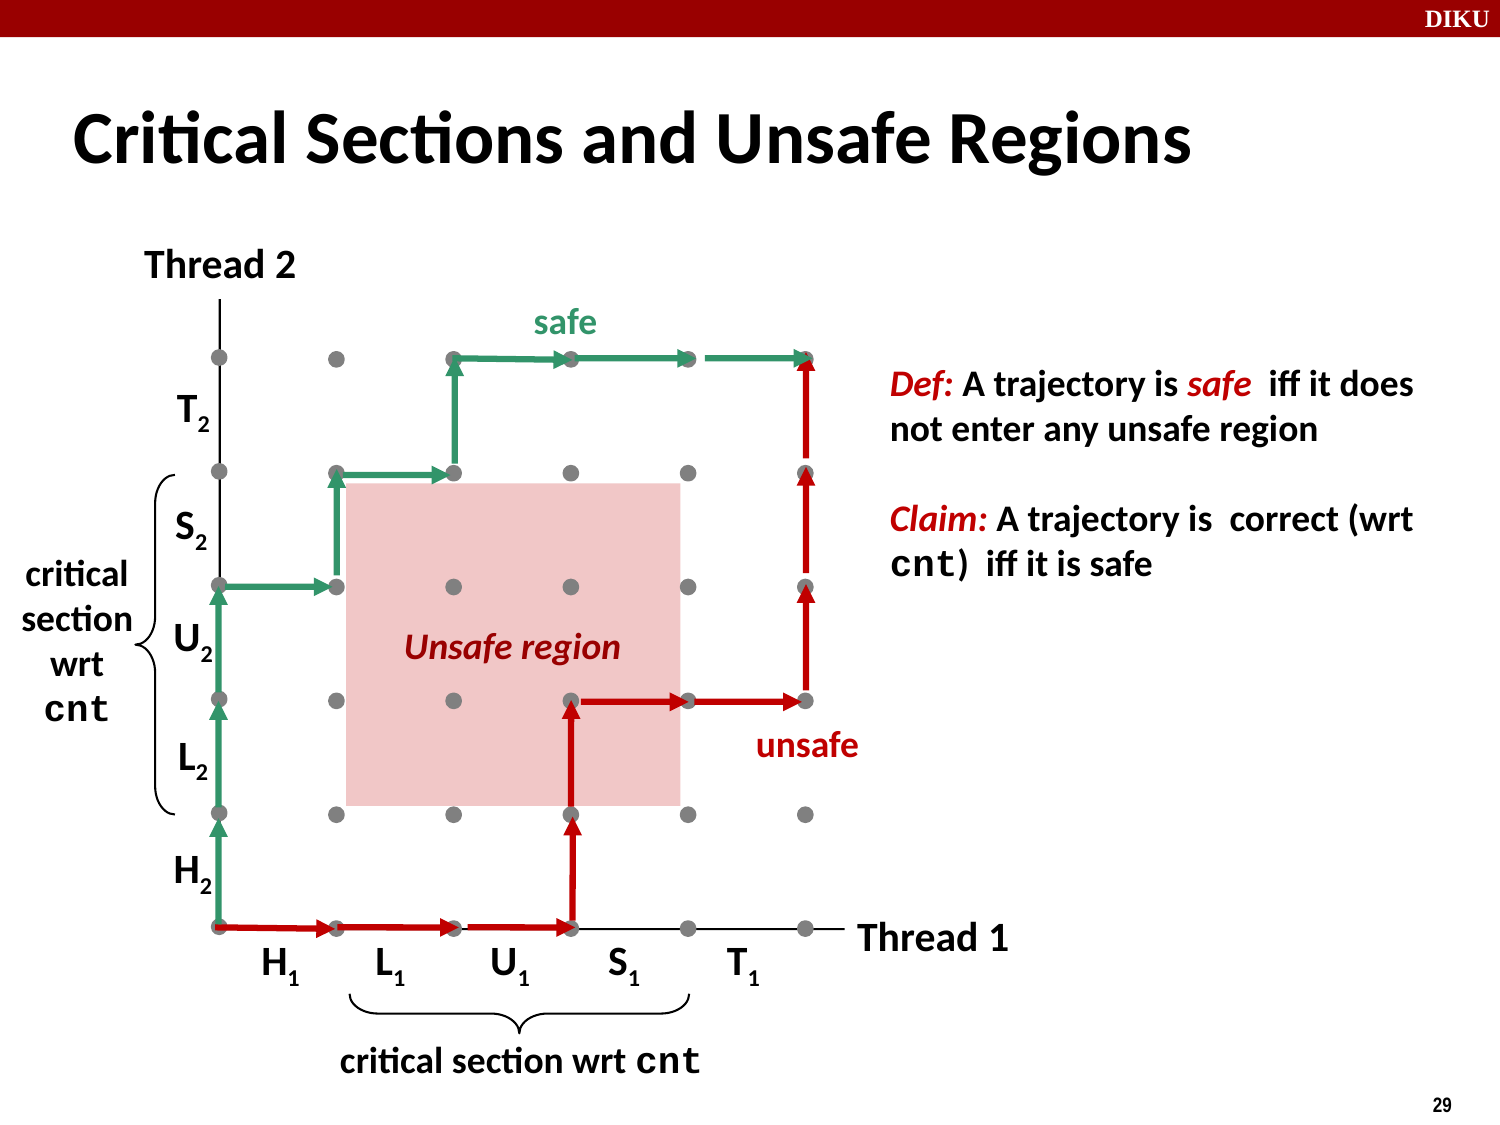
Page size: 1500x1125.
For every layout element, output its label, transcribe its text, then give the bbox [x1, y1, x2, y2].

text_box [447, 808, 460, 821]
text_box L2 [163, 720, 215, 793]
text_box unsafe [741, 712, 875, 773]
text_box [565, 353, 577, 366]
text_box [681, 922, 695, 935]
text_box [799, 922, 812, 935]
text_box H1 [246, 931, 315, 999]
text_box safe [518, 289, 612, 350]
text_box [447, 353, 458, 365]
text_box [682, 694, 694, 708]
text_box [799, 467, 805, 477]
text_box [447, 466, 460, 480]
text_box T2 [162, 372, 225, 445]
text_box [807, 467, 812, 476]
text_box [346, 483, 695, 806]
text_box S2 [160, 490, 222, 563]
text_box [799, 580, 812, 592]
text_box S1 [593, 926, 655, 999]
text_box [330, 922, 343, 935]
text_box U2 [158, 602, 215, 675]
title Critical Sections and Unsafe Regions [58, 71, 1304, 197]
text_box [212, 351, 226, 364]
text_box [212, 922, 224, 934]
text_box Def: A trajectory is safe iff it does not enter any unsafe region Claim: A trajectory is correct (wrt cnt) iff it is safe [875, 358, 1450, 630]
text_box Thread 2 [129, 229, 312, 295]
text_box [212, 693, 226, 705]
text_box [564, 808, 578, 821]
text_box [566, 922, 578, 935]
text_box [799, 808, 812, 821]
text_box [212, 578, 225, 591]
text_box [681, 808, 695, 821]
text_box [330, 353, 343, 366]
text_box critical section wrt cnt [0, 541, 155, 737]
text_box [330, 694, 343, 708]
text_box [212, 465, 226, 478]
text_box [449, 922, 460, 935]
text_box T1 [712, 926, 775, 999]
text_box [330, 808, 343, 821]
text_box [330, 466, 343, 478]
text_box critical section wrt cnt [325, 1028, 718, 1089]
text_box [212, 807, 226, 820]
text_box [564, 466, 578, 480]
text_box [681, 466, 695, 480]
text_box H2 [158, 834, 215, 907]
text_box Unsafe region [389, 614, 637, 675]
text_box H2 [222, 837, 227, 907]
text_box U2 [222, 605, 228, 675]
text_box [685, 360, 695, 366]
text_box [330, 580, 343, 594]
text_box U1 [475, 931, 545, 999]
text_box L1 [360, 931, 421, 999]
text_box [799, 694, 812, 708]
text_box Thread 1 [842, 901, 1024, 967]
